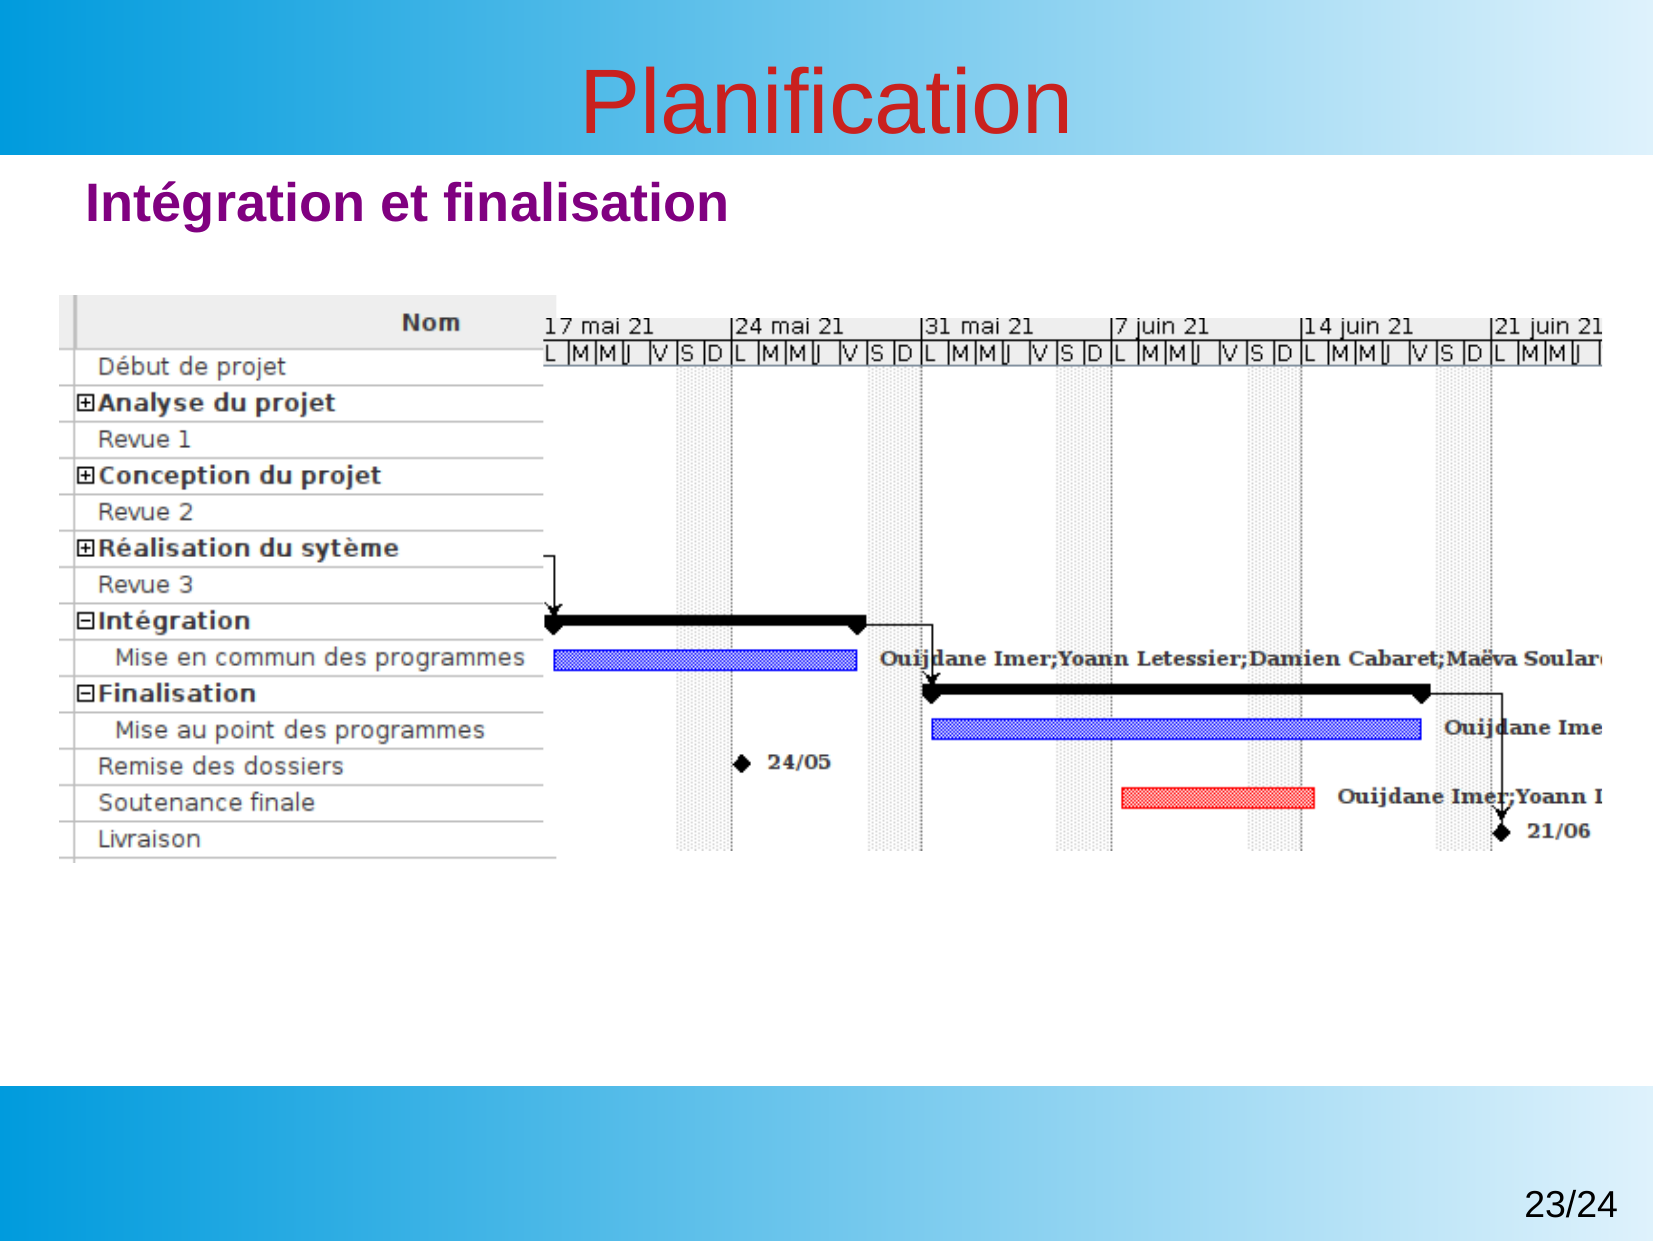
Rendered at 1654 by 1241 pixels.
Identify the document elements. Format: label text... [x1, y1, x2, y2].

text_box Intégration et finalisation [70, 165, 792, 241]
picture [59, 295, 1603, 863]
text_box <numéro>/24 [1509, 1175, 1654, 1241]
title Planification [82, 49, 1571, 155]
